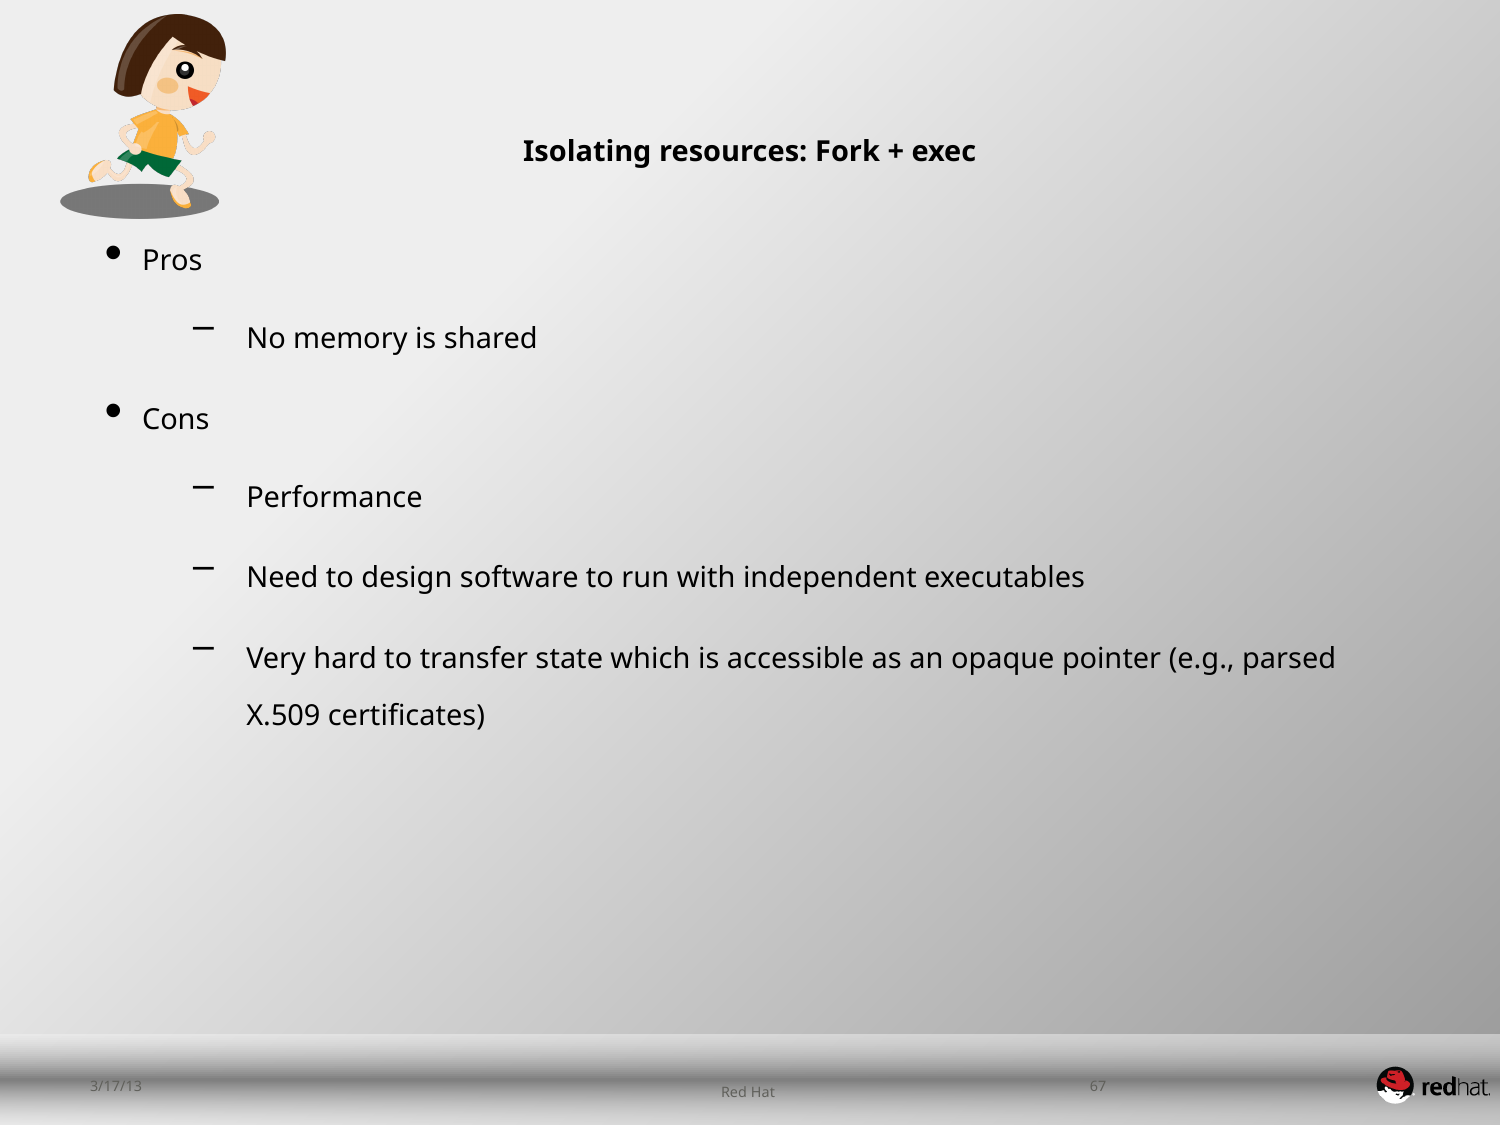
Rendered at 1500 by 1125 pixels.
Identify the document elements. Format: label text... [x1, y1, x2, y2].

footer Red Hat [300, 1065, 1200, 1110]
title Isolating resources: Fork + exec [226, 22, 1426, 188]
picture [1364, 1057, 1500, 1110]
picture [60, 14, 226, 219]
slide_number <number> [1074, 1051, 1337, 1112]
list Pros No memory is shared Cons Performance Need to design software to run with independent executables Very hard to transfer state which is accessible as an opaque pointer (e.g., parsed X.509 certificates) [74, 209, 1425, 1012]
slide_number 3/17/13 [75, 1051, 425, 1112]
